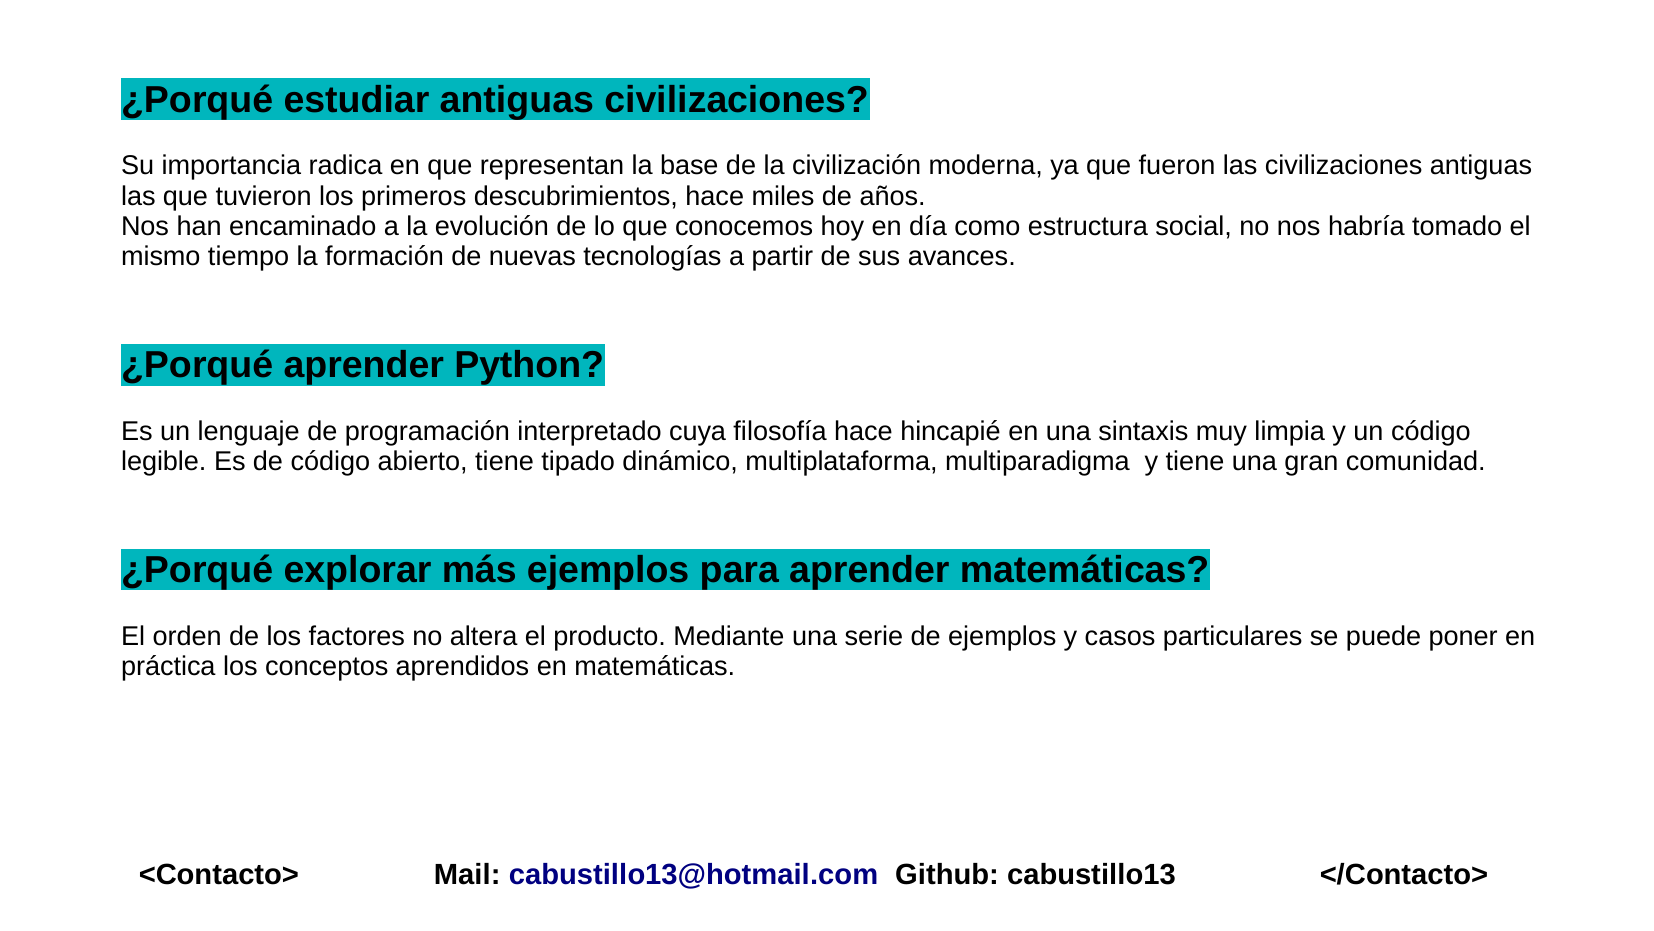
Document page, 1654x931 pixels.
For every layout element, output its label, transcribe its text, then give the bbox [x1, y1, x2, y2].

text_box ¿Porqué estudiar antiguas civilizaciones? Su importancia radica en que representan la base de la civilización moderna, ya que fueron las civilizaciones antiguas las que tuvieron los primeros descubrimientos, hace miles de años. Nos han encaminado a la evolución de lo que conocemos hoy en día como estructura social, no nos habría tomado el mismo tiempo la formación de nuevas tecnologías a partir de sus avances. ¿Porqué aprender Python? Es un lenguaje de programación interpretado cuya filosofía hace hincapié en una sintaxis muy limpia y un código legible. Es de código abierto, tiene tipado dinámico, multiplataforma, multiparadigma y tiene una gran comunidad. ¿Porqué explorar más ejemplos para aprender matemáticas? El orden de los factores no altera el producto. Mediante una serie de ejemplos y casos particulares se puede poner en práctica los conceptos aprendidos en matemáticas. [106, 70, 1571, 773]
text_box <Contacto> Mail: cabustillo13@hotmail.com Github: cabustillo13 </Contacto> [124, 850, 1654, 898]
